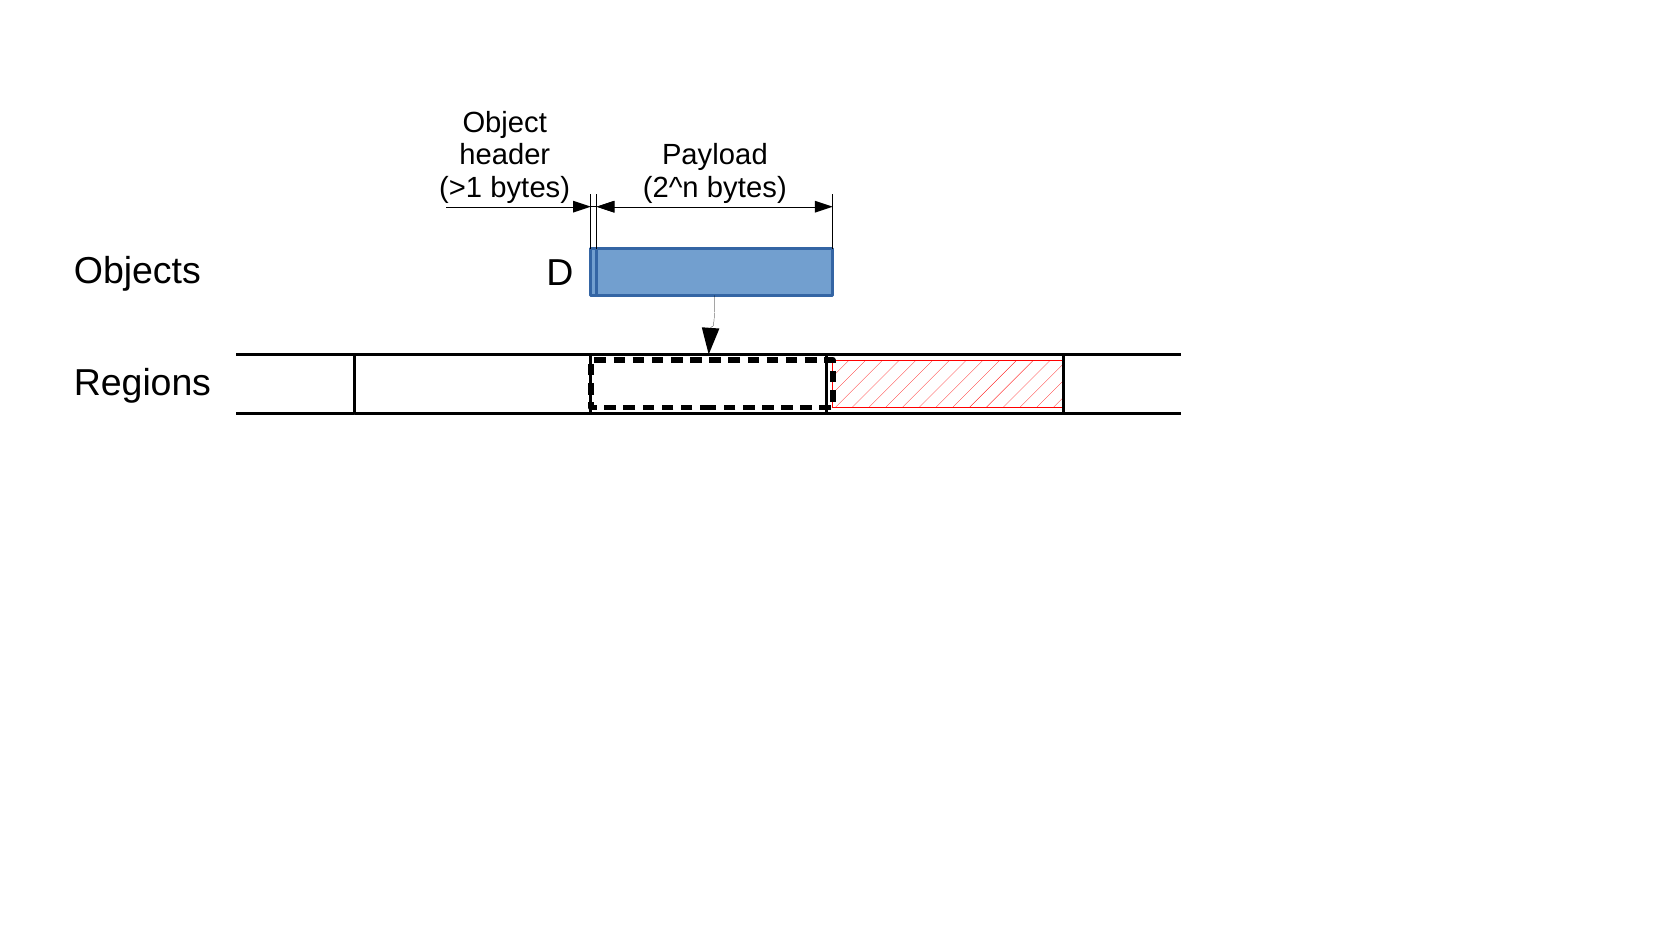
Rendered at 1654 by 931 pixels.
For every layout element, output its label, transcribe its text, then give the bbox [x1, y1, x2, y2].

text_box [832, 360, 1062, 408]
text_box Objects [59, 242, 237, 341]
text_box [662, 248, 833, 296]
text_box D [531, 244, 662, 302]
text_box Regions [59, 354, 237, 454]
text_box [590, 248, 597, 296]
